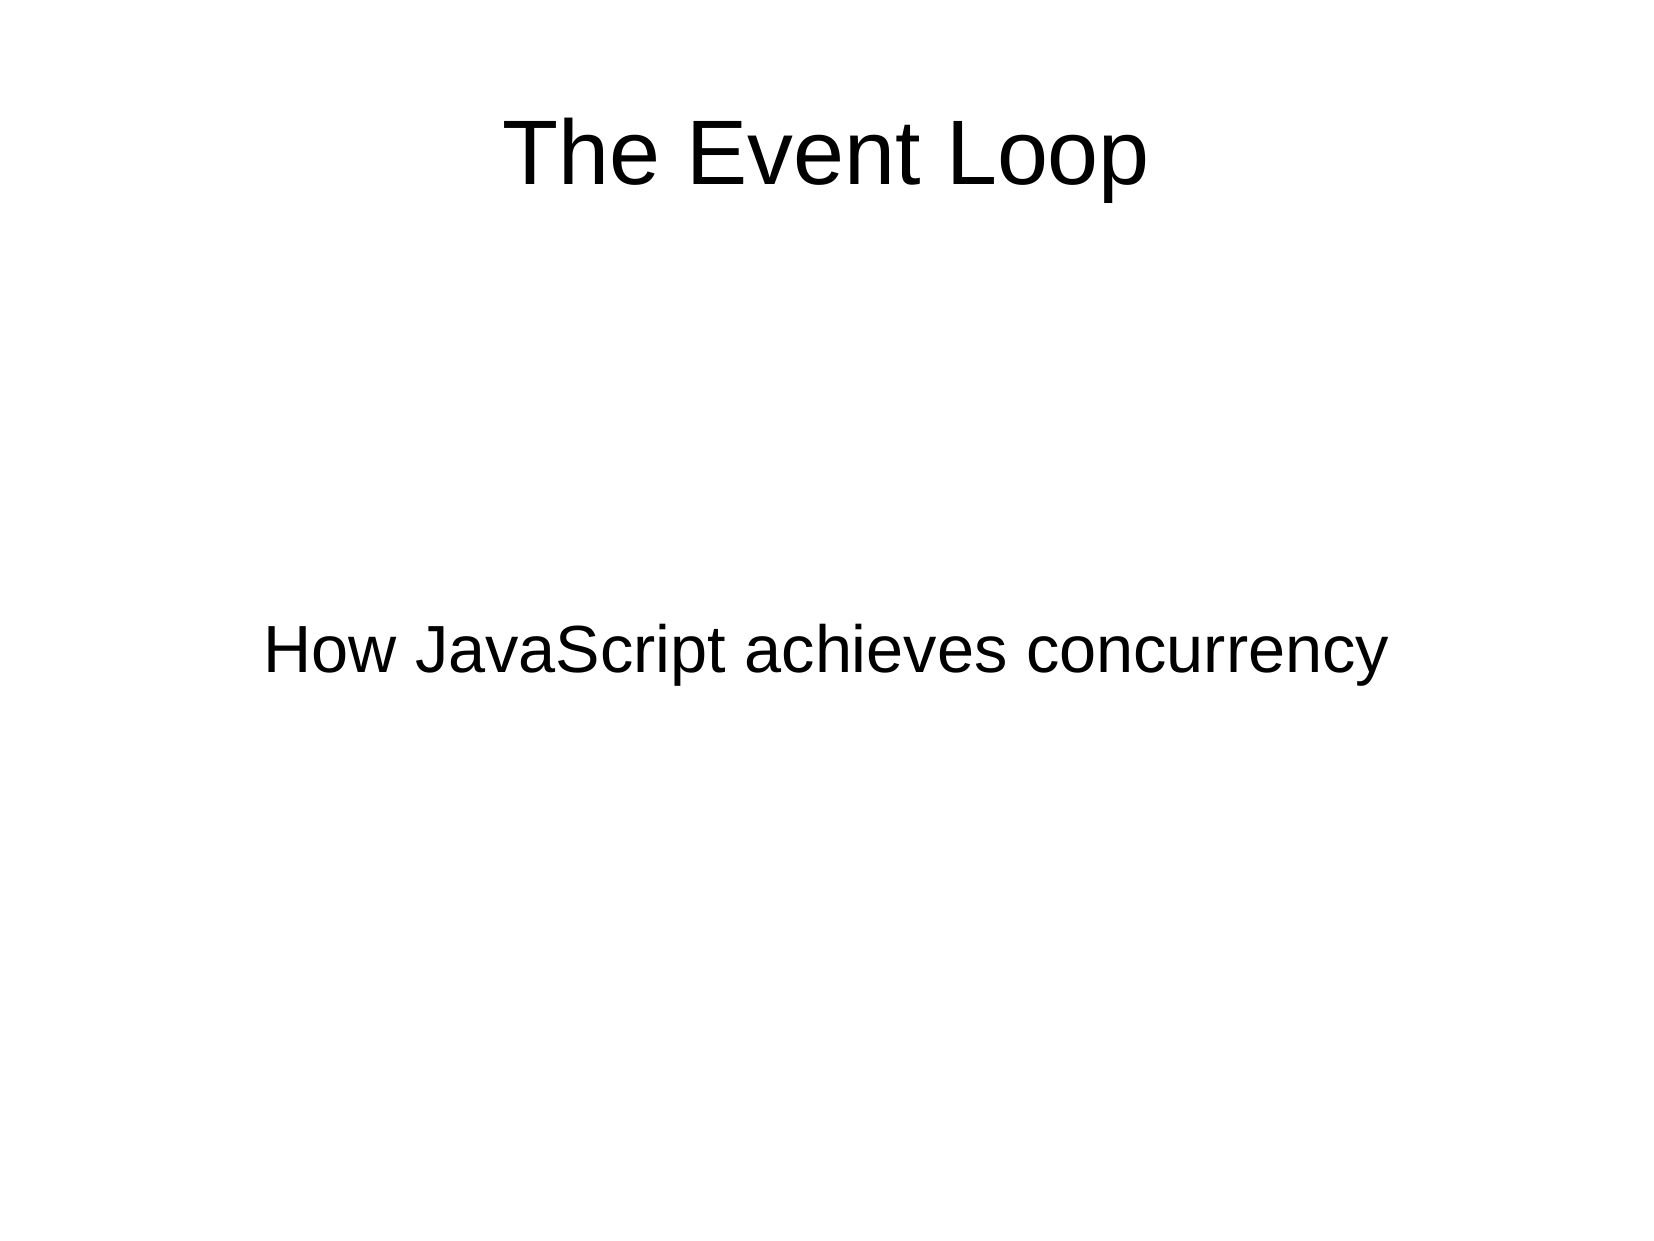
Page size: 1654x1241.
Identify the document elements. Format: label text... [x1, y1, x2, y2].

subtitle How JavaScript achieves concurrency [82, 290, 1571, 1010]
title The Event Loop [82, 49, 1571, 257]
